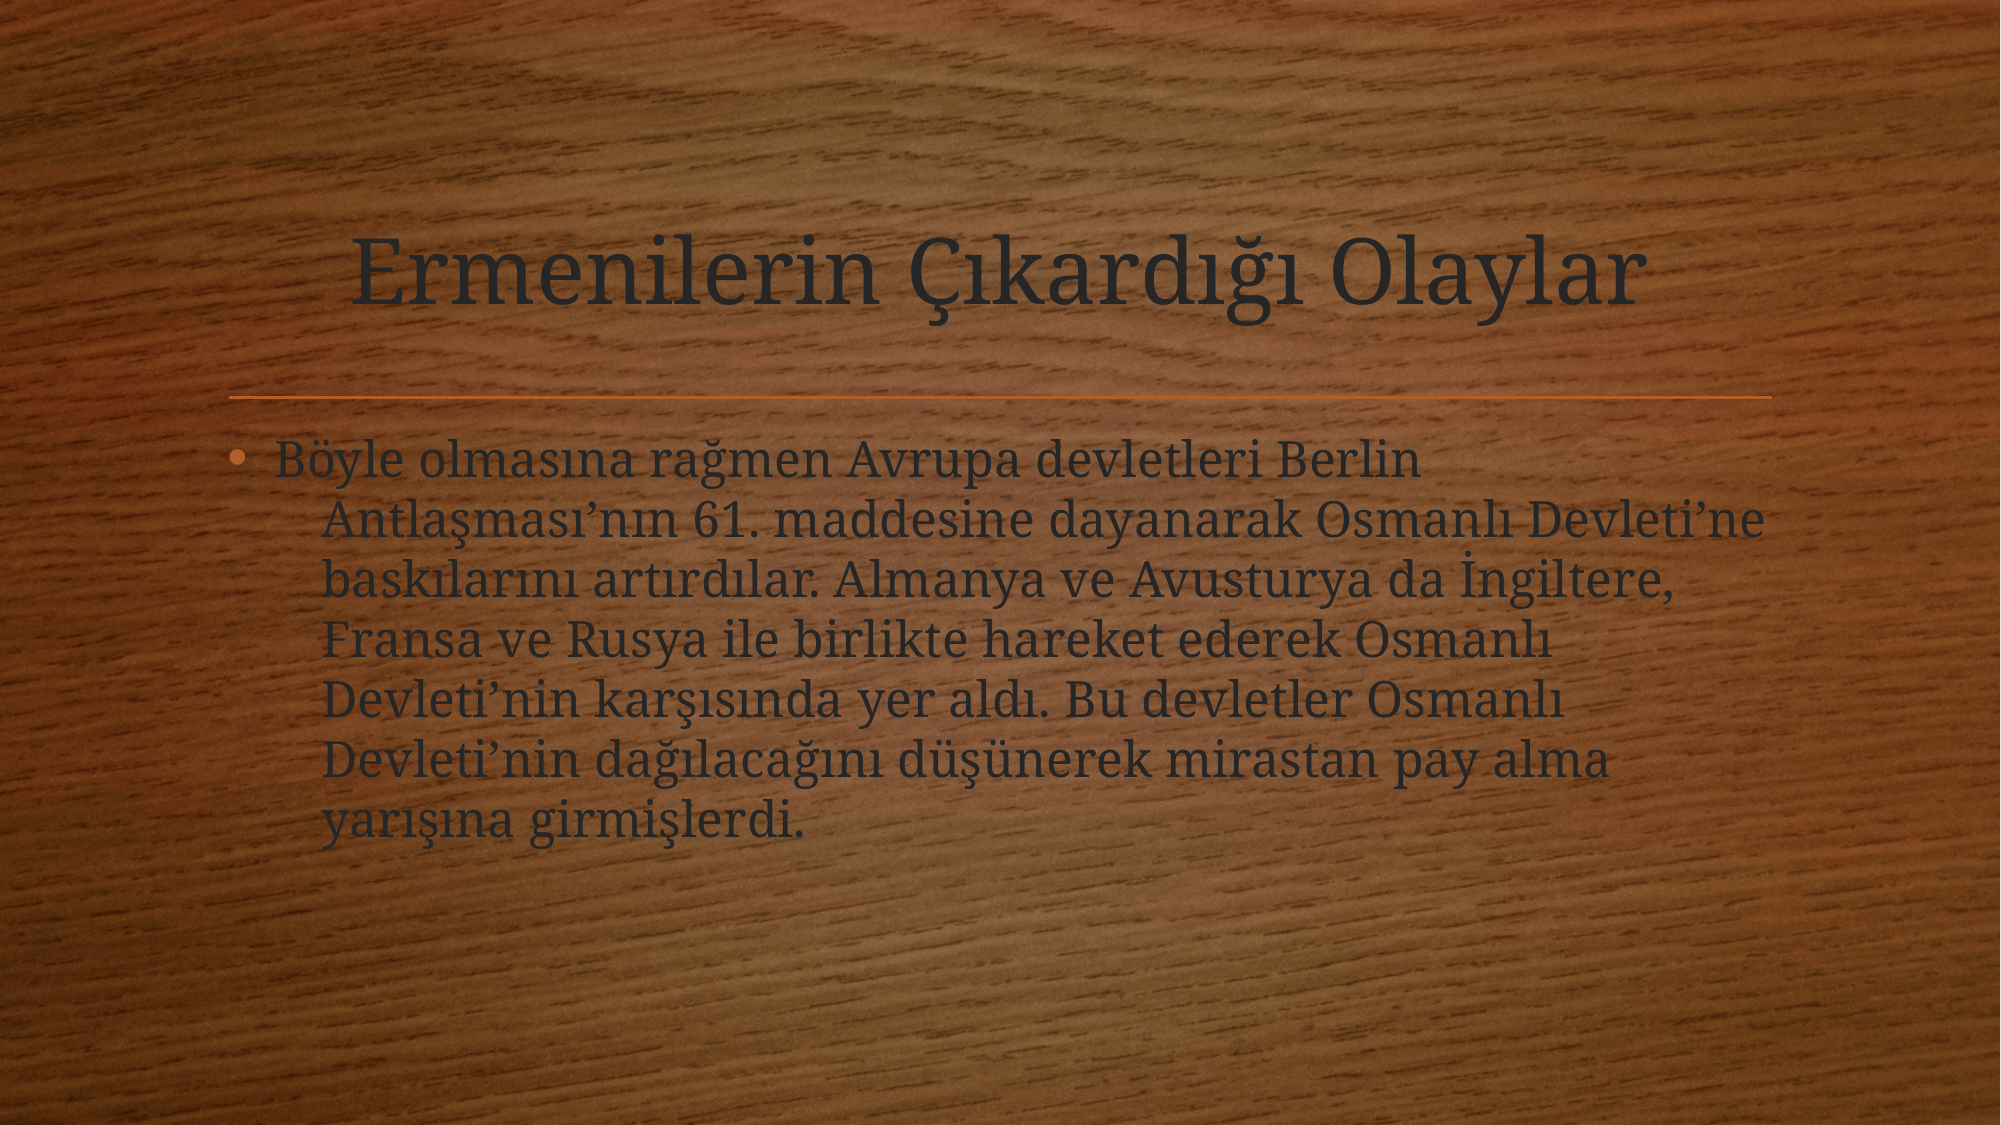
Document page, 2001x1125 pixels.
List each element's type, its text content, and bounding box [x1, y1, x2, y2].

title Ermenilerin Çıkardığı Olaylar [212, 161, 1788, 376]
list Böyle olmasına rağmen Avrupa devletleri Berlin Antlaşması’nın 61. maddesine dayanarak Osmanlı Devleti’ne baskılarını artırdılar. Almanya ve Avusturya da İngiltere, Fransa ve Rusya ile birlikte hareket ederek Osmanlı Devleti’nin karşısında yer aldı. Bu devletler Osmanlı Devleti’nin dağılacağını düşünerek mirastan pay alma yarışına girmişlerdi. [212, 419, 1788, 964]
